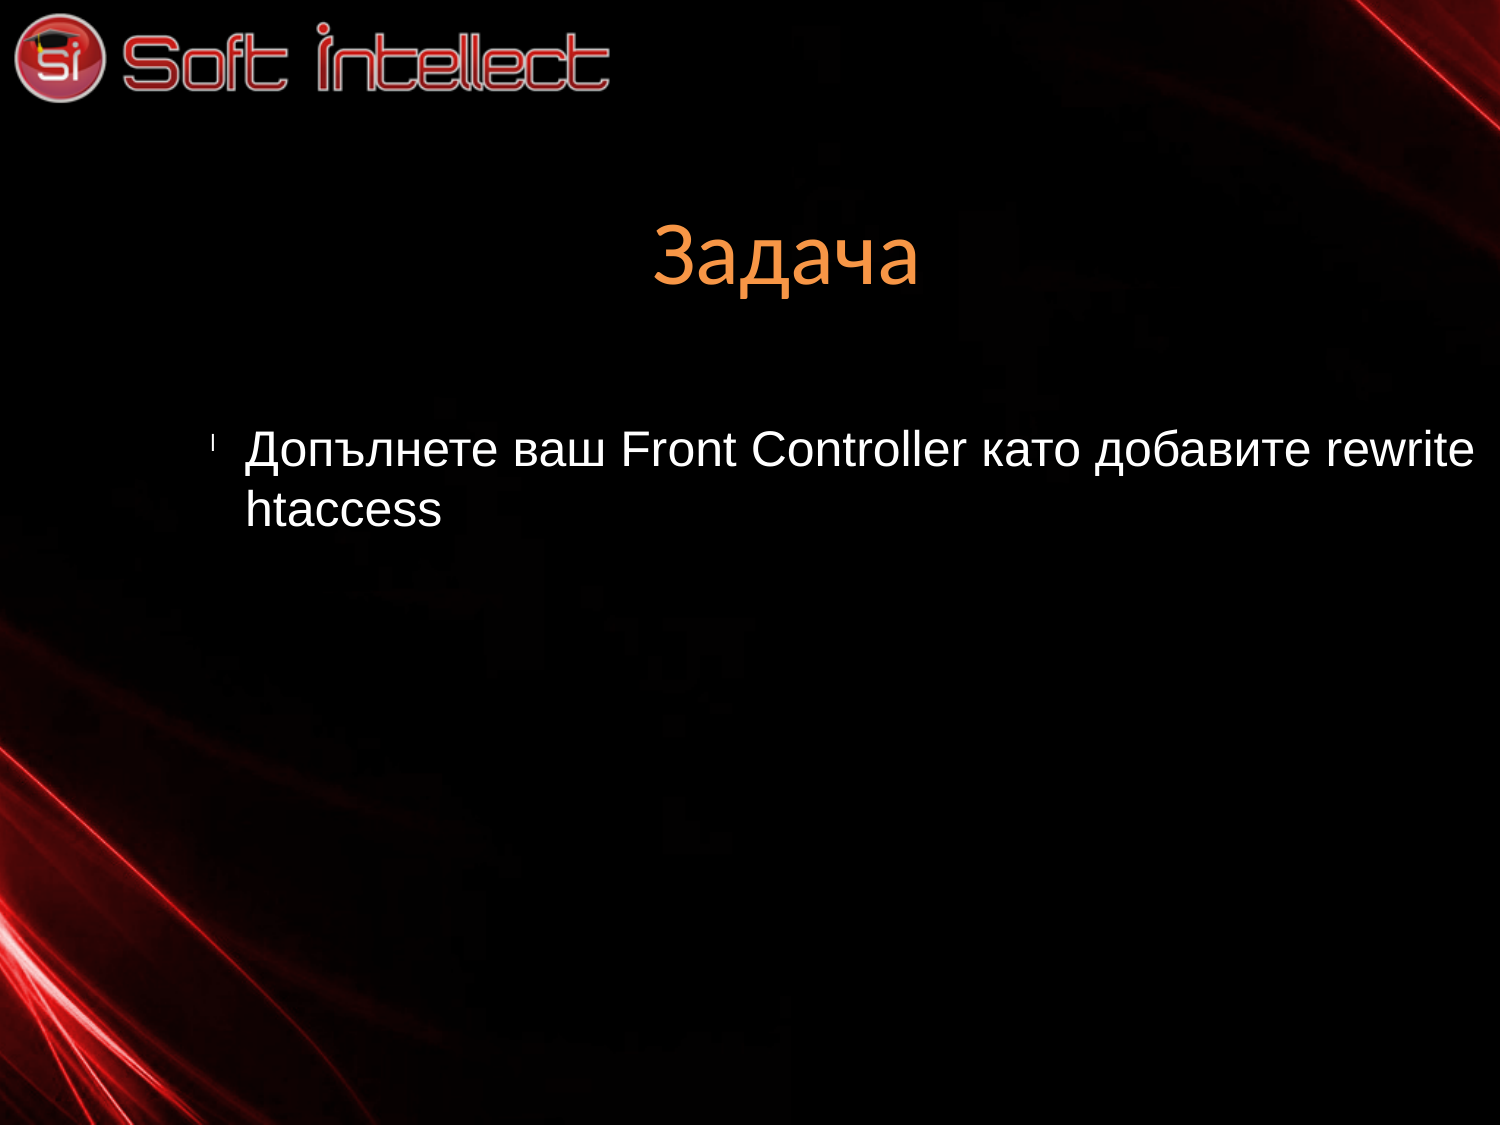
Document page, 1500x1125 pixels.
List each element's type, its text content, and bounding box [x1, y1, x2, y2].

text_box Задача [150, 127, 1425, 368]
text_box Допълнете ваш Front Controller като добавите rewrite htaccess [195, 408, 1500, 1125]
picture [0, 0, 1500, 1125]
